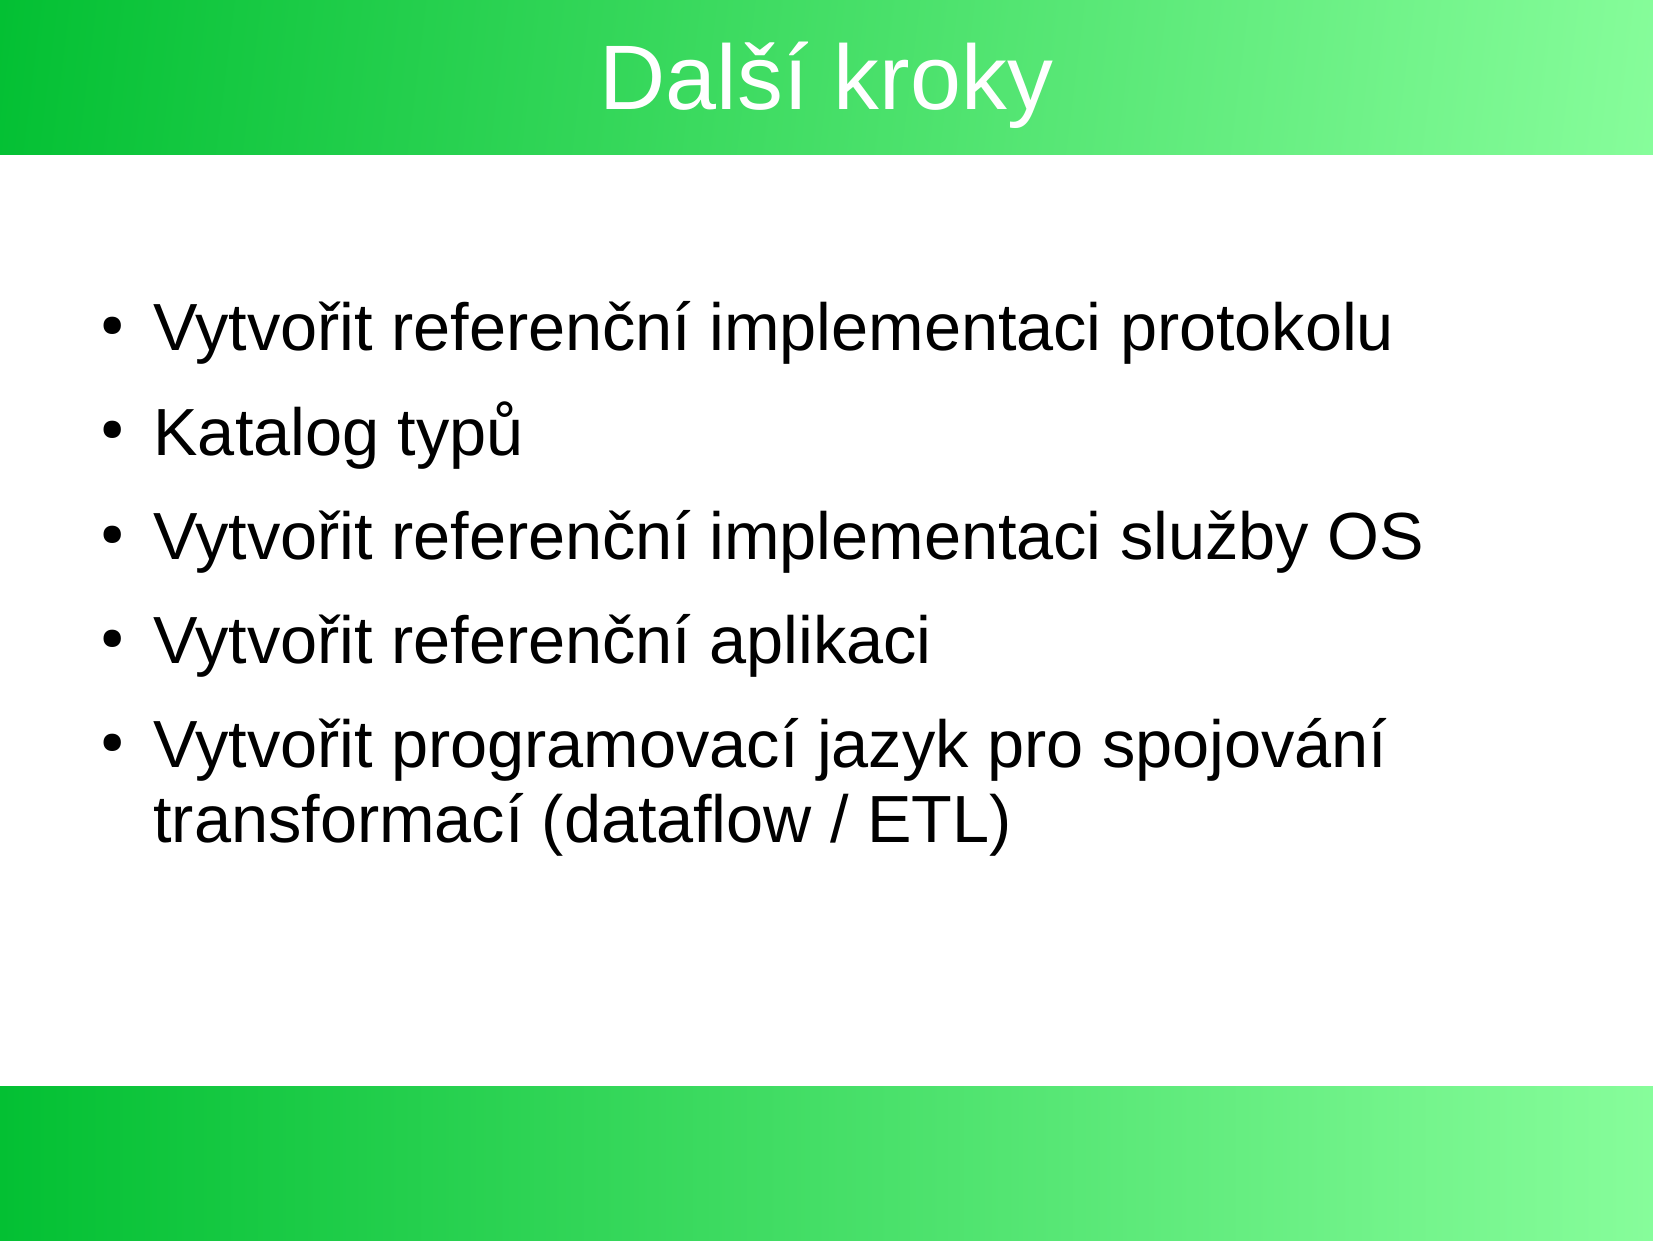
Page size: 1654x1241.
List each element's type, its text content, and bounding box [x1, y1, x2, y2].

title Další kroky [82, 25, 1571, 130]
list Vytvořit referenční implementaci protokolu Katalog typů Vytvořit referenční implementaci služby OS Vytvořit referenční aplikaci Vytvořit programovací jazyk pro spojování transformací (dataflow / ETL) [82, 290, 1571, 1010]
